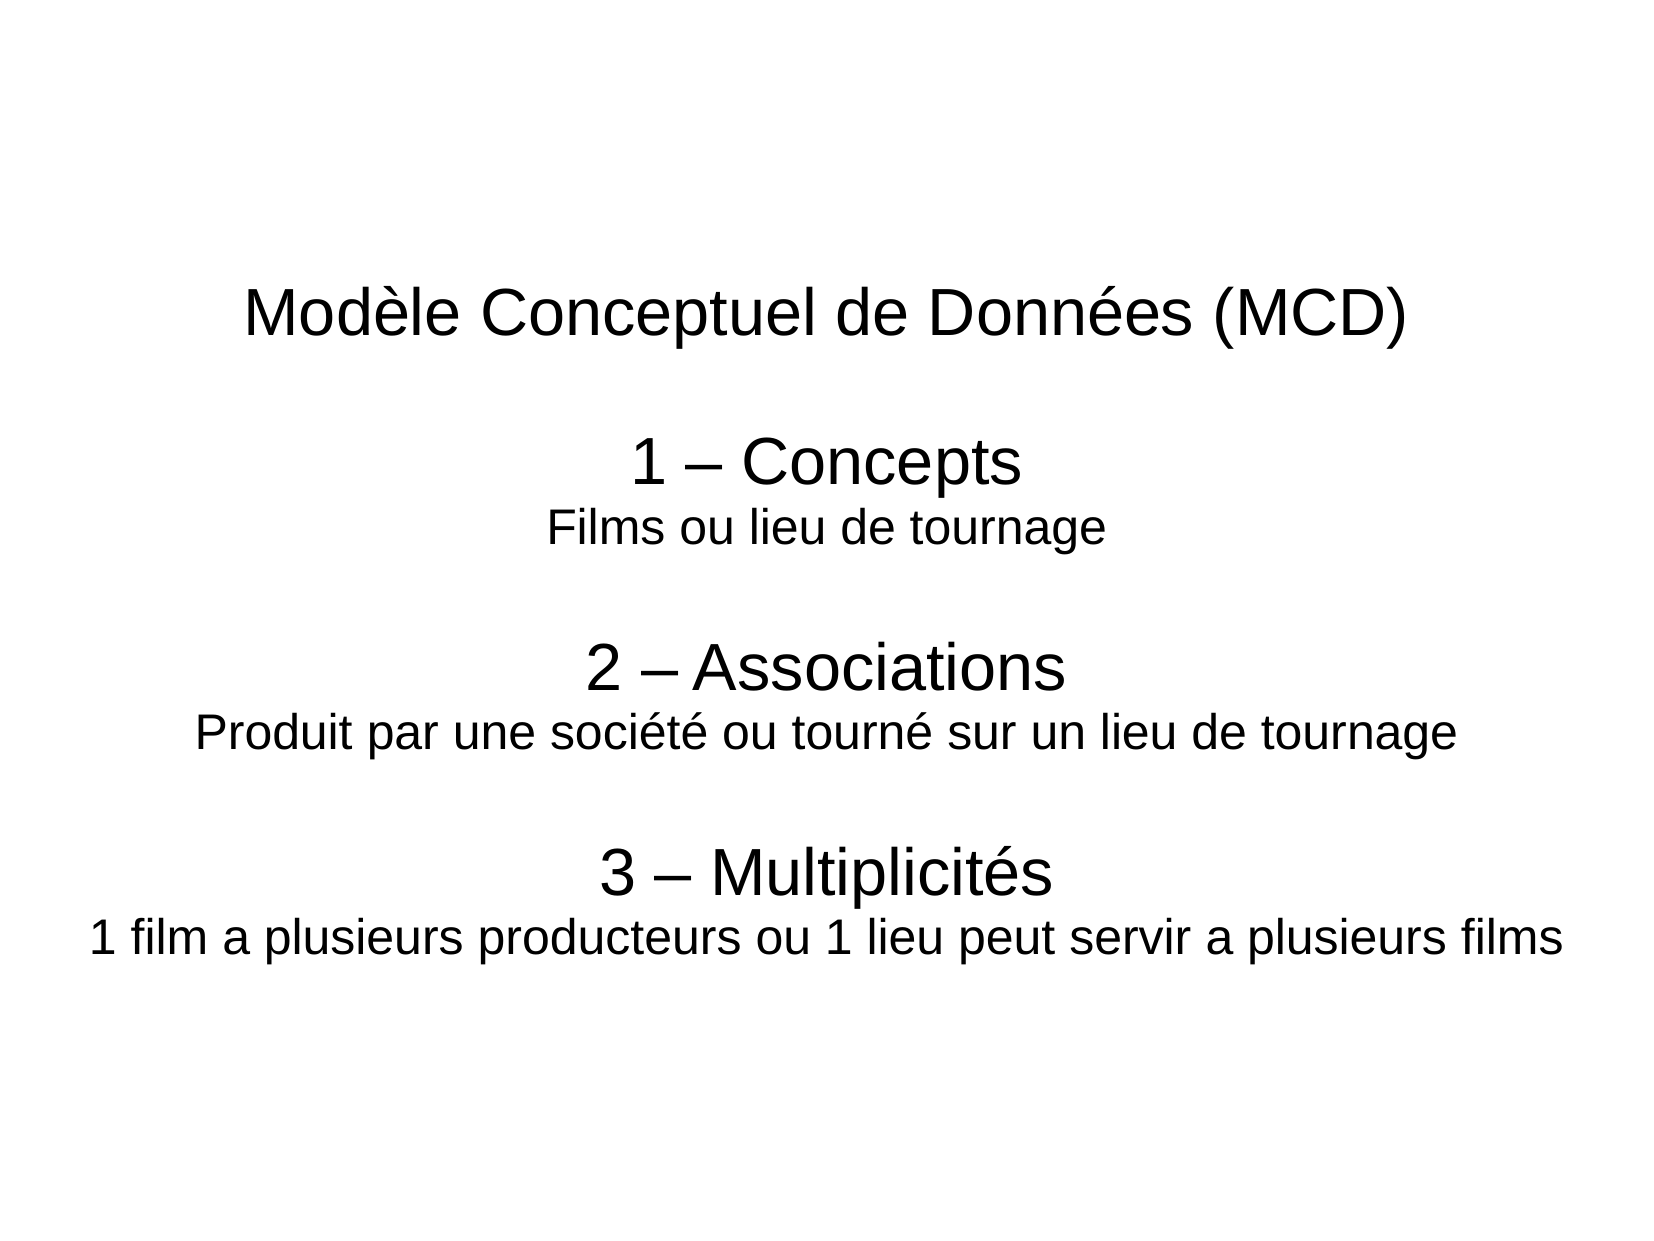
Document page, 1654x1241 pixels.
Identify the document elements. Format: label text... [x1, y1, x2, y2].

subtitle Modèle Conceptuel de Données (MCD) 1 – Concepts Films ou lieu de tournage 2 – Associations Produit par une société ou tourné sur un lieu de tournage 3 – Multiplicités 1 film a plusieurs producteurs ou 1 lieu peut servir a plusieurs films [82, 47, 1571, 1193]
